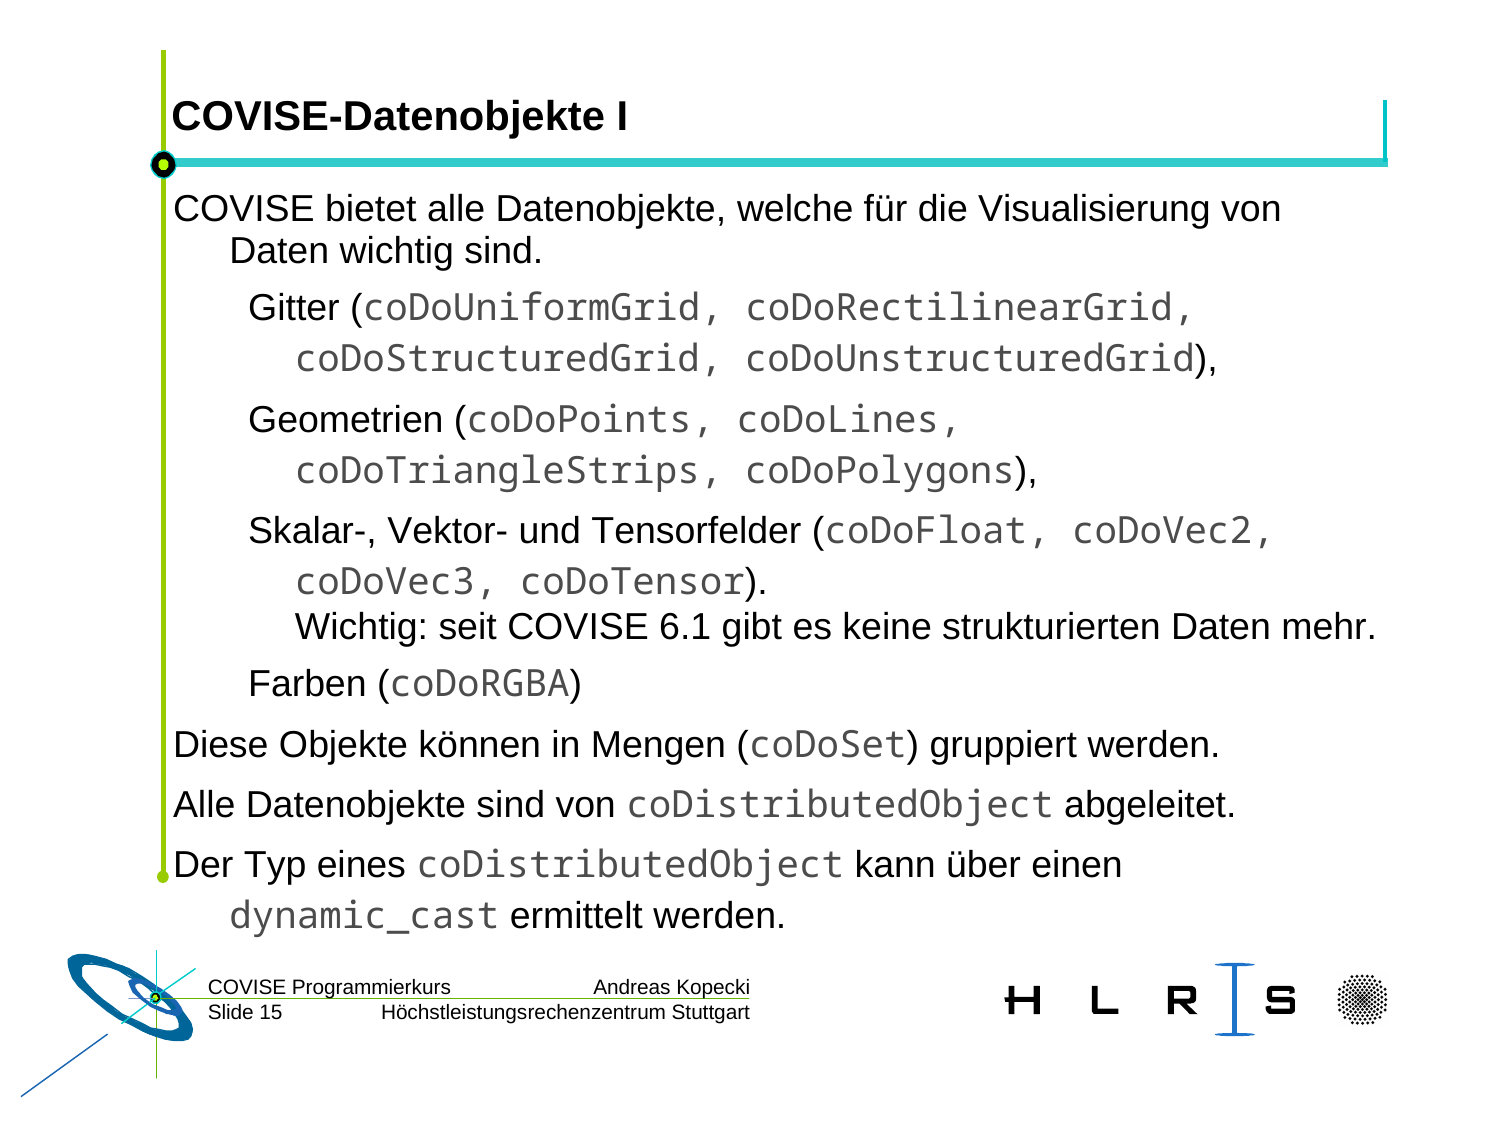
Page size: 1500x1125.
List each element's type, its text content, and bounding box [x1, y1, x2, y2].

list COVISE bietet alle Datenobjekte, welche für die Visualisierung von Daten wichtig sind. Gitter (coDoUniformGrid, coDoRectilinearGrid, coDoStructuredGrid, coDoUnstructuredGrid), Geometrien (coDoPoints, coDoLines, coDoTriangleStrips, coDoPolygons), Skalar-, Vektor- und Tensorfelder (coDoFloat, coDoVec2, coDoVec3, coDoTensor). Wichtig: seit COVISE 6.1 gibt es keine strukturierten Daten mehr. Farben (coDoRGBA) Diese Objekte können in Mengen (coDoSet) gruppiert werden. Alle Datenobjekte sind von coDistributedObject abgeleitet. Der Typ eines coDistributedObject kann über einen dynamic_cast ermittelt werden. [173, 187, 1388, 938]
title COVISE-Datenobjekte I [171, 83, 1386, 149]
